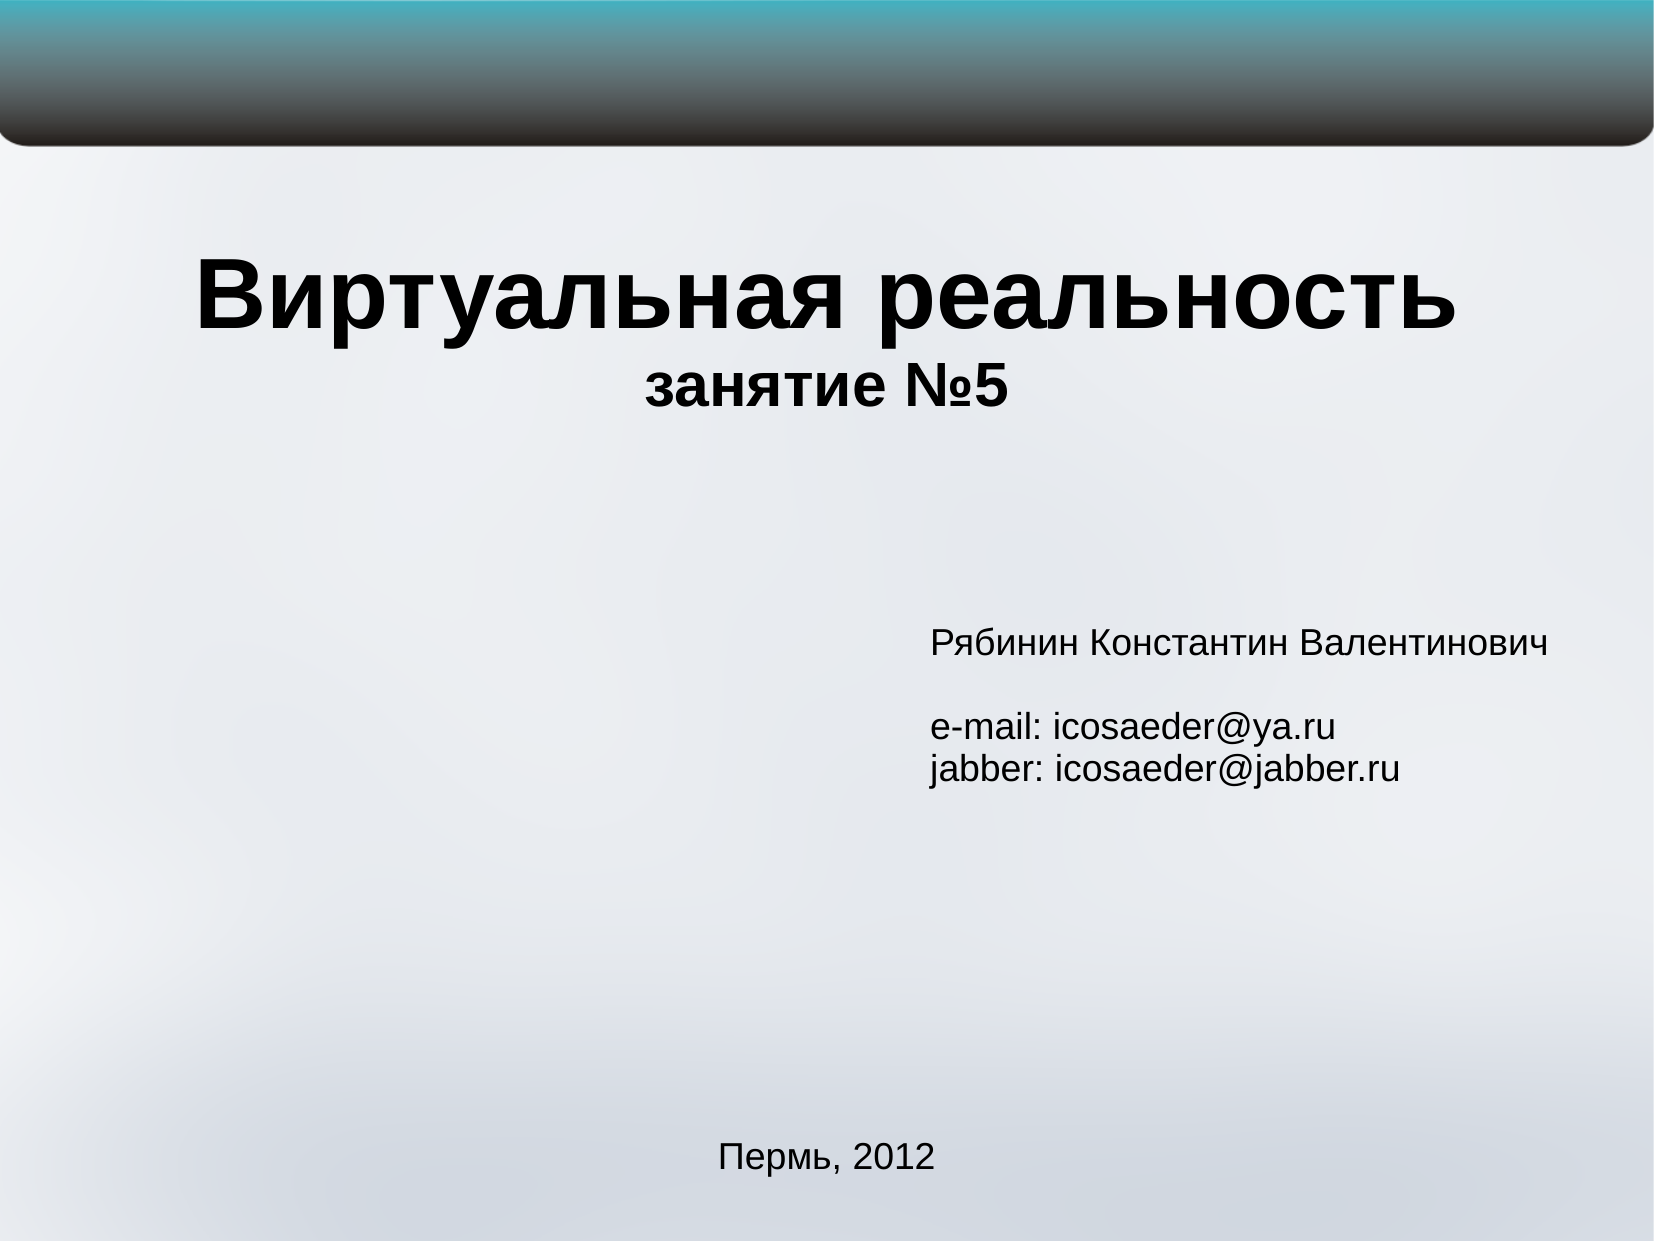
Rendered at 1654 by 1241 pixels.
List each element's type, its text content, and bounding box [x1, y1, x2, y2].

text_box Рябинин Константин Валентинович e-mail: icosaeder@ya.ru jabber: icosaeder@jabber.ru [915, 614, 1595, 797]
text_box Пермь, 2012 [590, 1127, 1063, 1185]
picture [0, 0, 1654, 1241]
text_box Виртуальная реальность занятие №5 [147, 230, 1506, 427]
